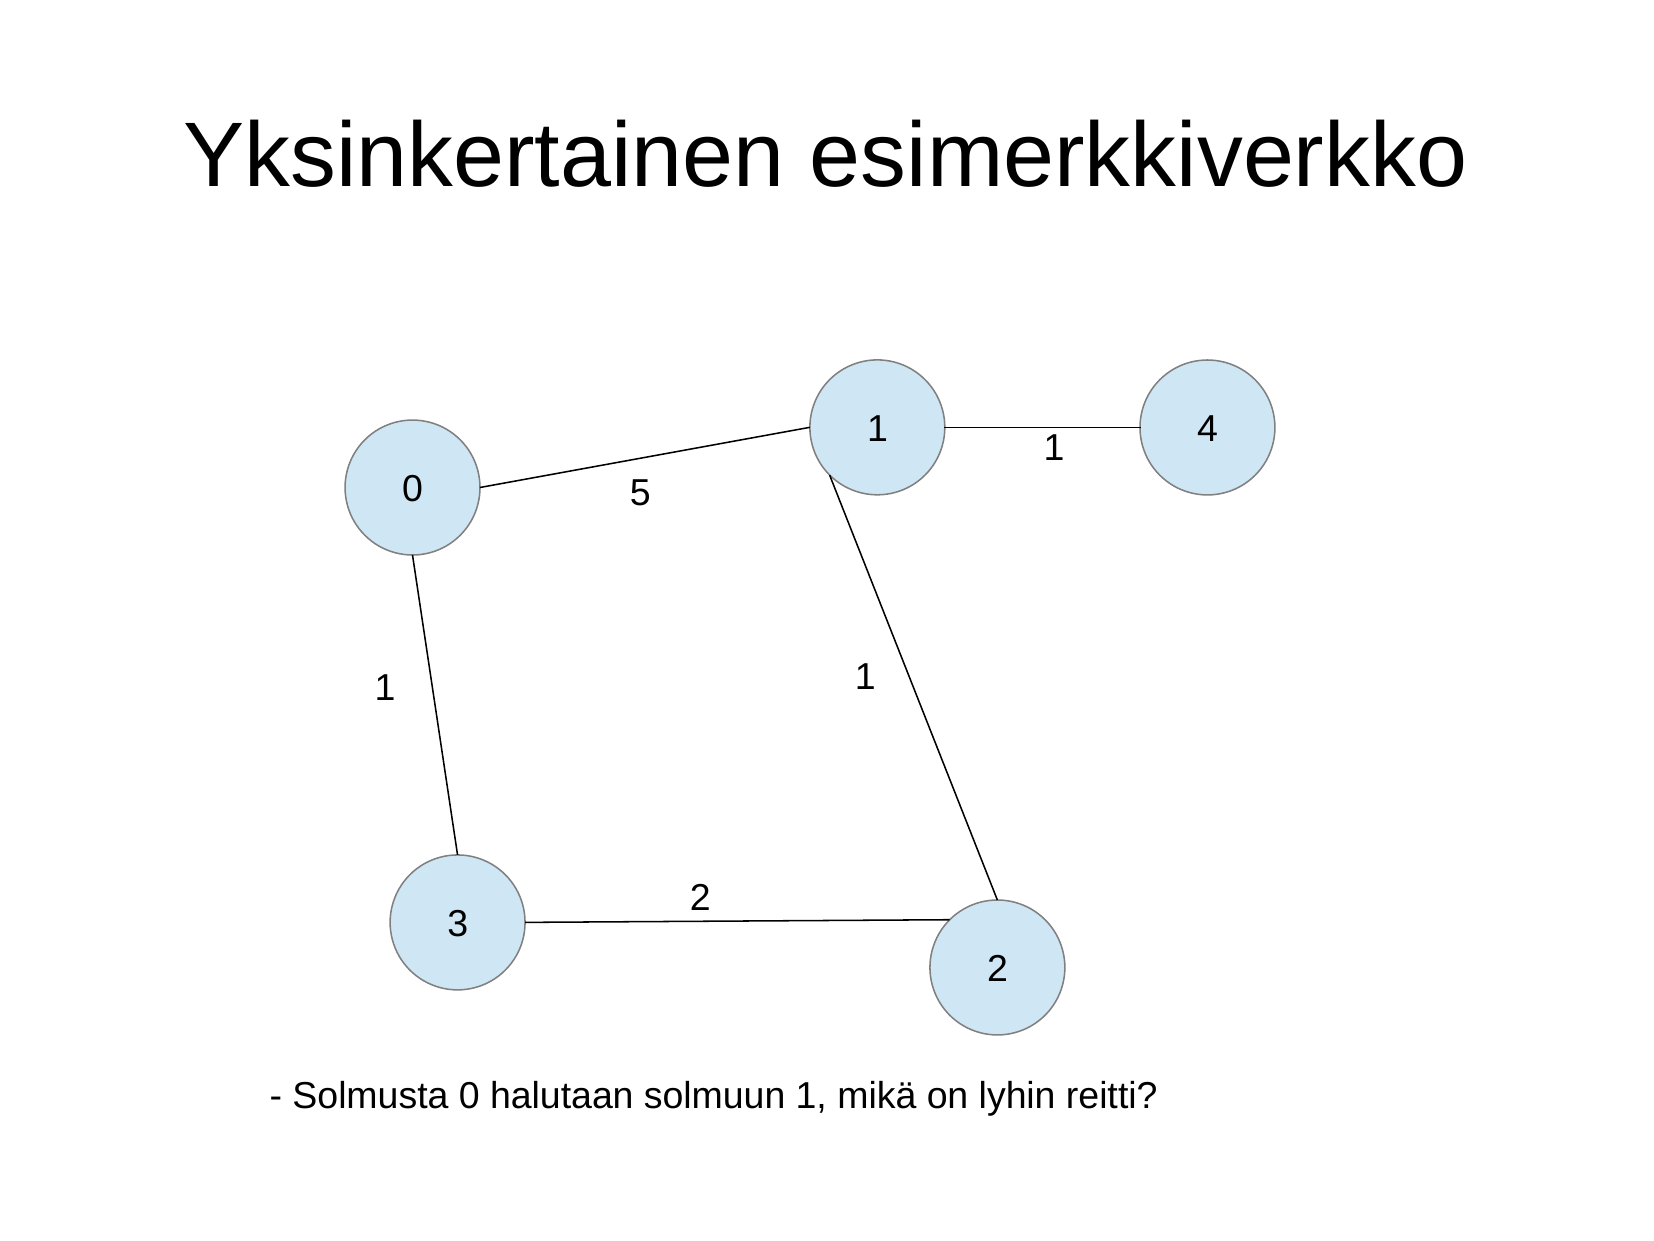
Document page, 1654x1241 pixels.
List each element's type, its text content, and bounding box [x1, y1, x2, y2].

text_box 2 [675, 870, 766, 927]
text_box 4 [1140, 360, 1275, 495]
text_box 2 [929, 900, 1065, 1035]
text_box 0 [345, 420, 480, 555]
text_box 1 [809, 359, 945, 495]
text_box 5 [635, 482, 646, 490]
text_box 1 [840, 648, 916, 705]
text_box 5 [615, 465, 646, 740]
title Yksinkertainen esimerkkiverkko [82, 49, 1571, 257]
text_box 1 [359, 659, 435, 717]
text_box - Solmusta 0 halutaan solmuun 1, mikä on lyhin reitti? [254, 1065, 1485, 1122]
text_box 3 [390, 854, 526, 990]
